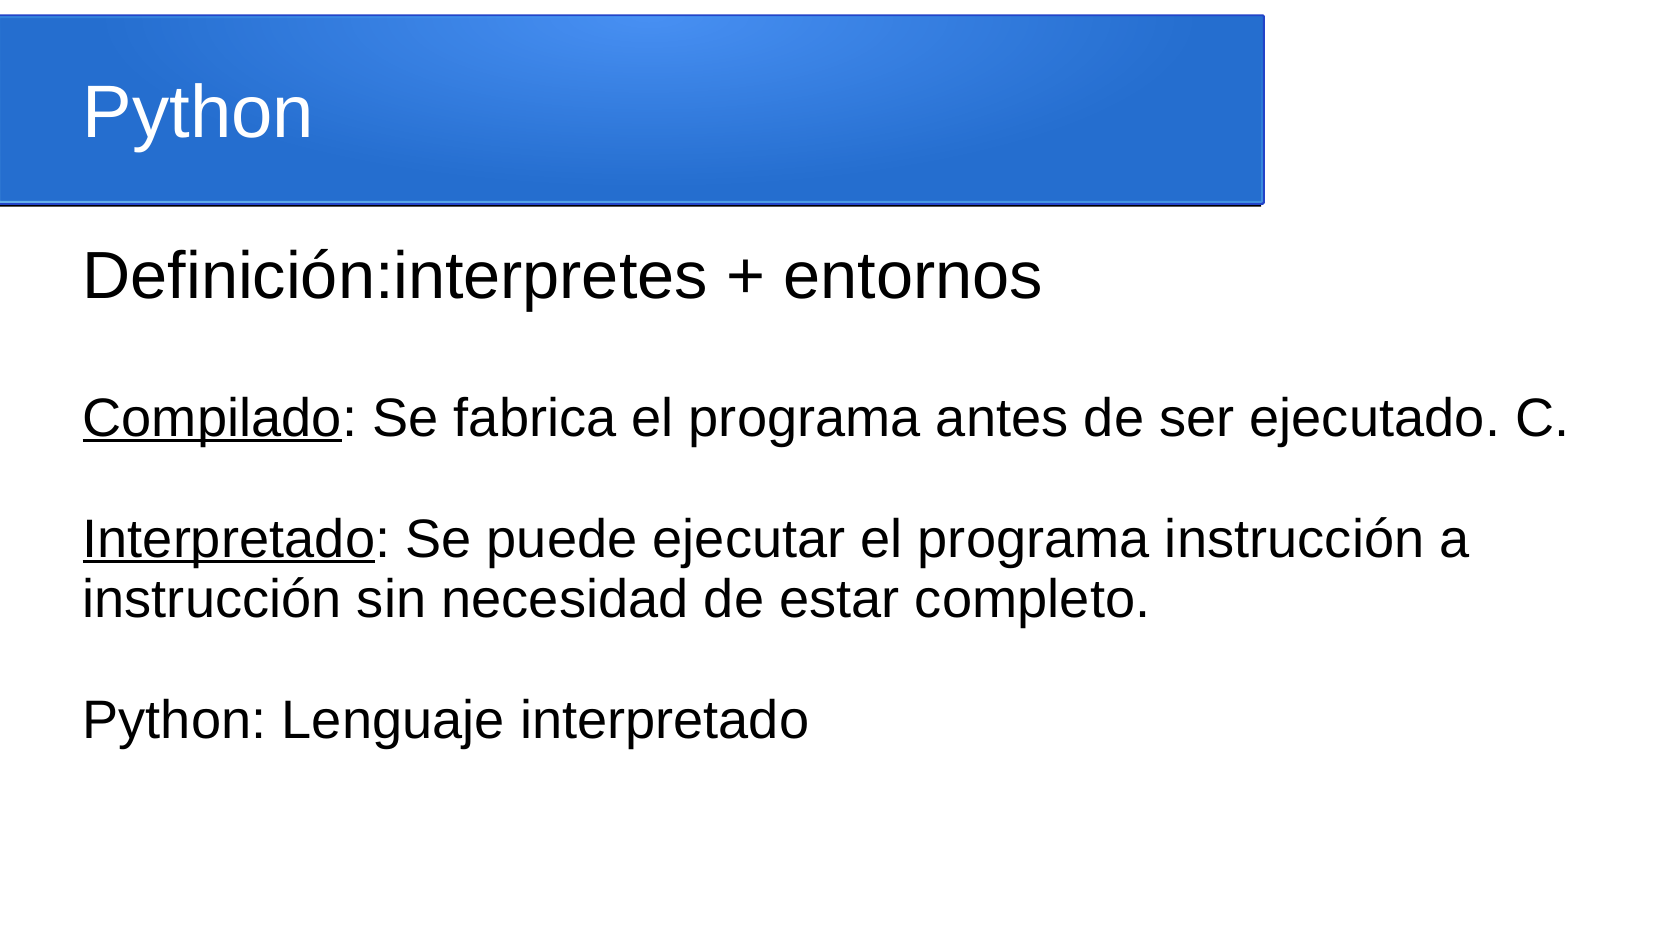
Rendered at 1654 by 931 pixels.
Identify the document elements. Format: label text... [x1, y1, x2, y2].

subtitle Definición:interpretes + entornos Compilado: Se fabrica el programa antes de ser ejecutado. C. Interpretado: Se puede ejecutar el programa instrucción a instrucción sin necesidad de estar completo. Python: Lenguaje interpretado [82, 224, 1571, 764]
title Python [82, 35, 1235, 189]
